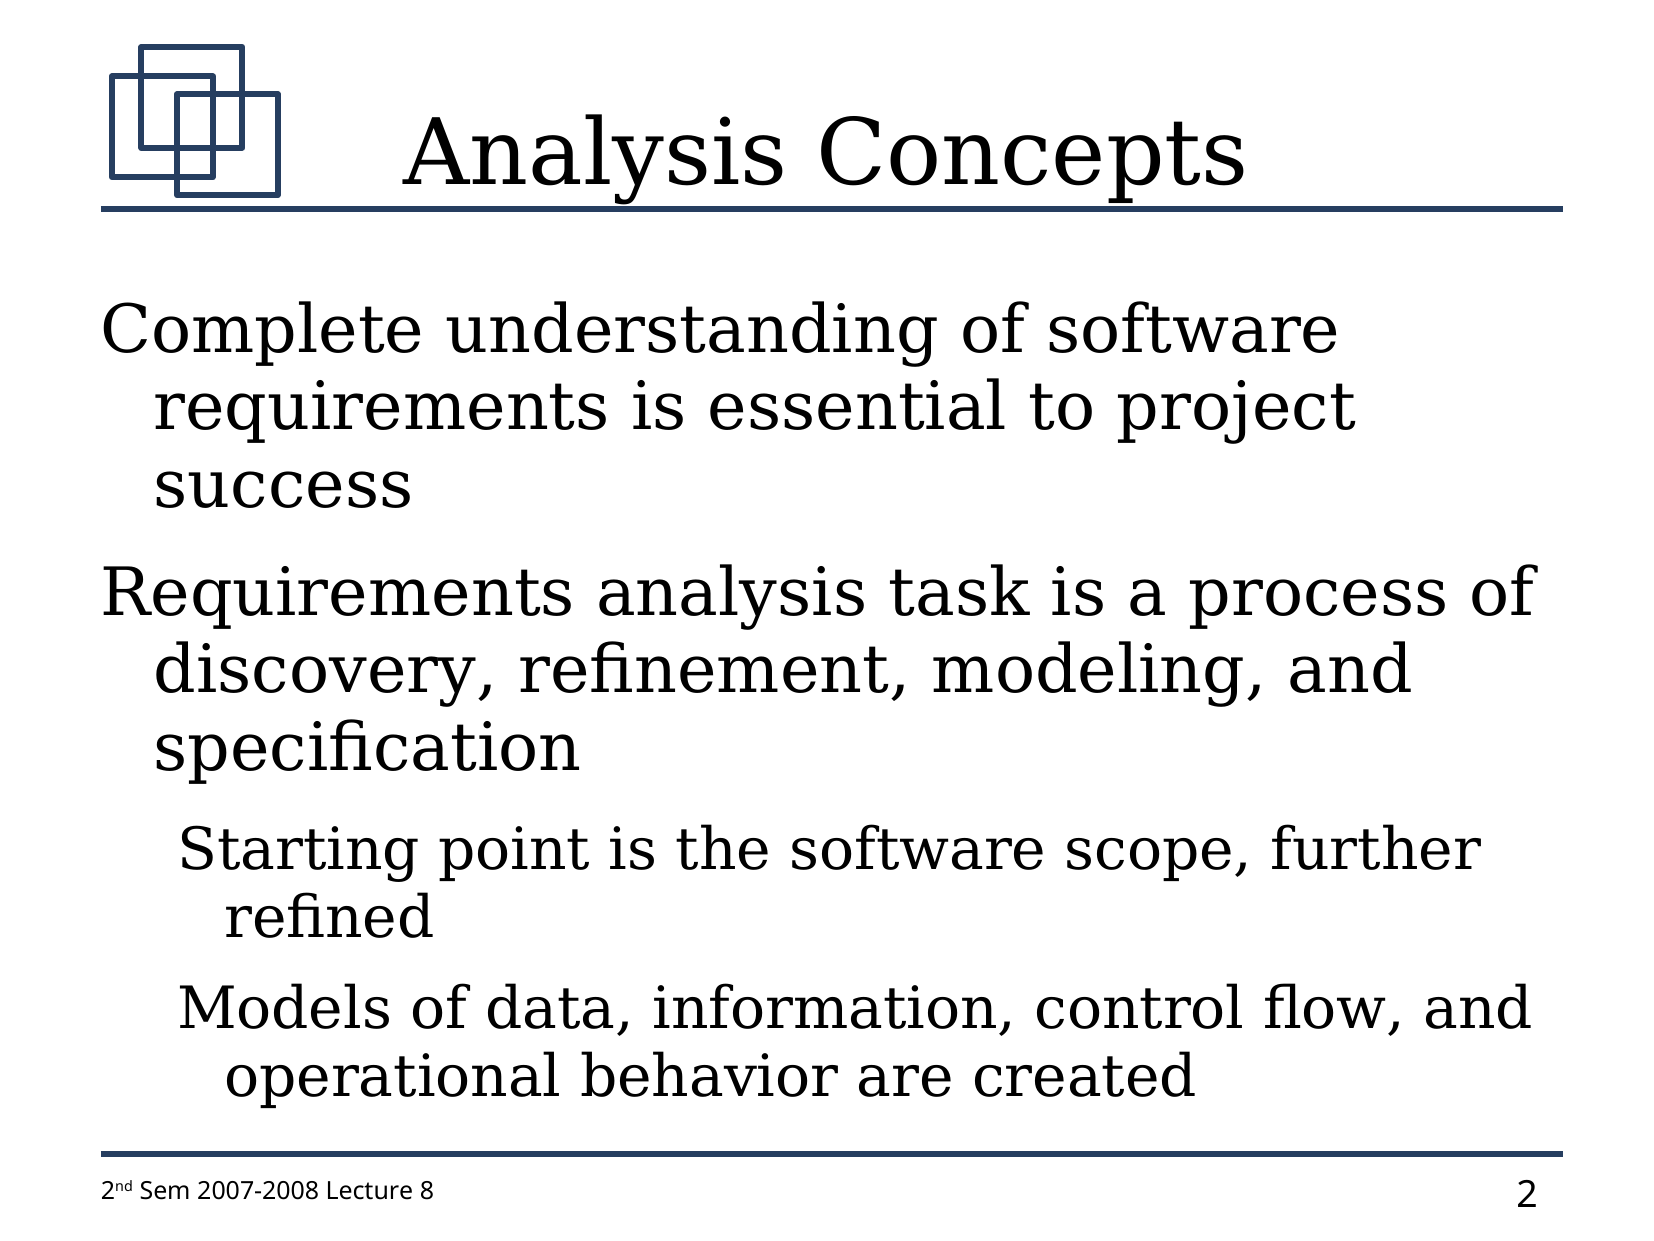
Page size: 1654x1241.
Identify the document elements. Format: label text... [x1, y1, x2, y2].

list Complete understanding of software requirements is essential to project success Requirements analysis task is a process of discovery, refinement, modeling, and specification Starting point is the software scope, further refined Models of data, information, control flow, and operational behavior are created [82, 290, 1571, 1111]
title Analysis Concepts [82, 49, 1571, 257]
